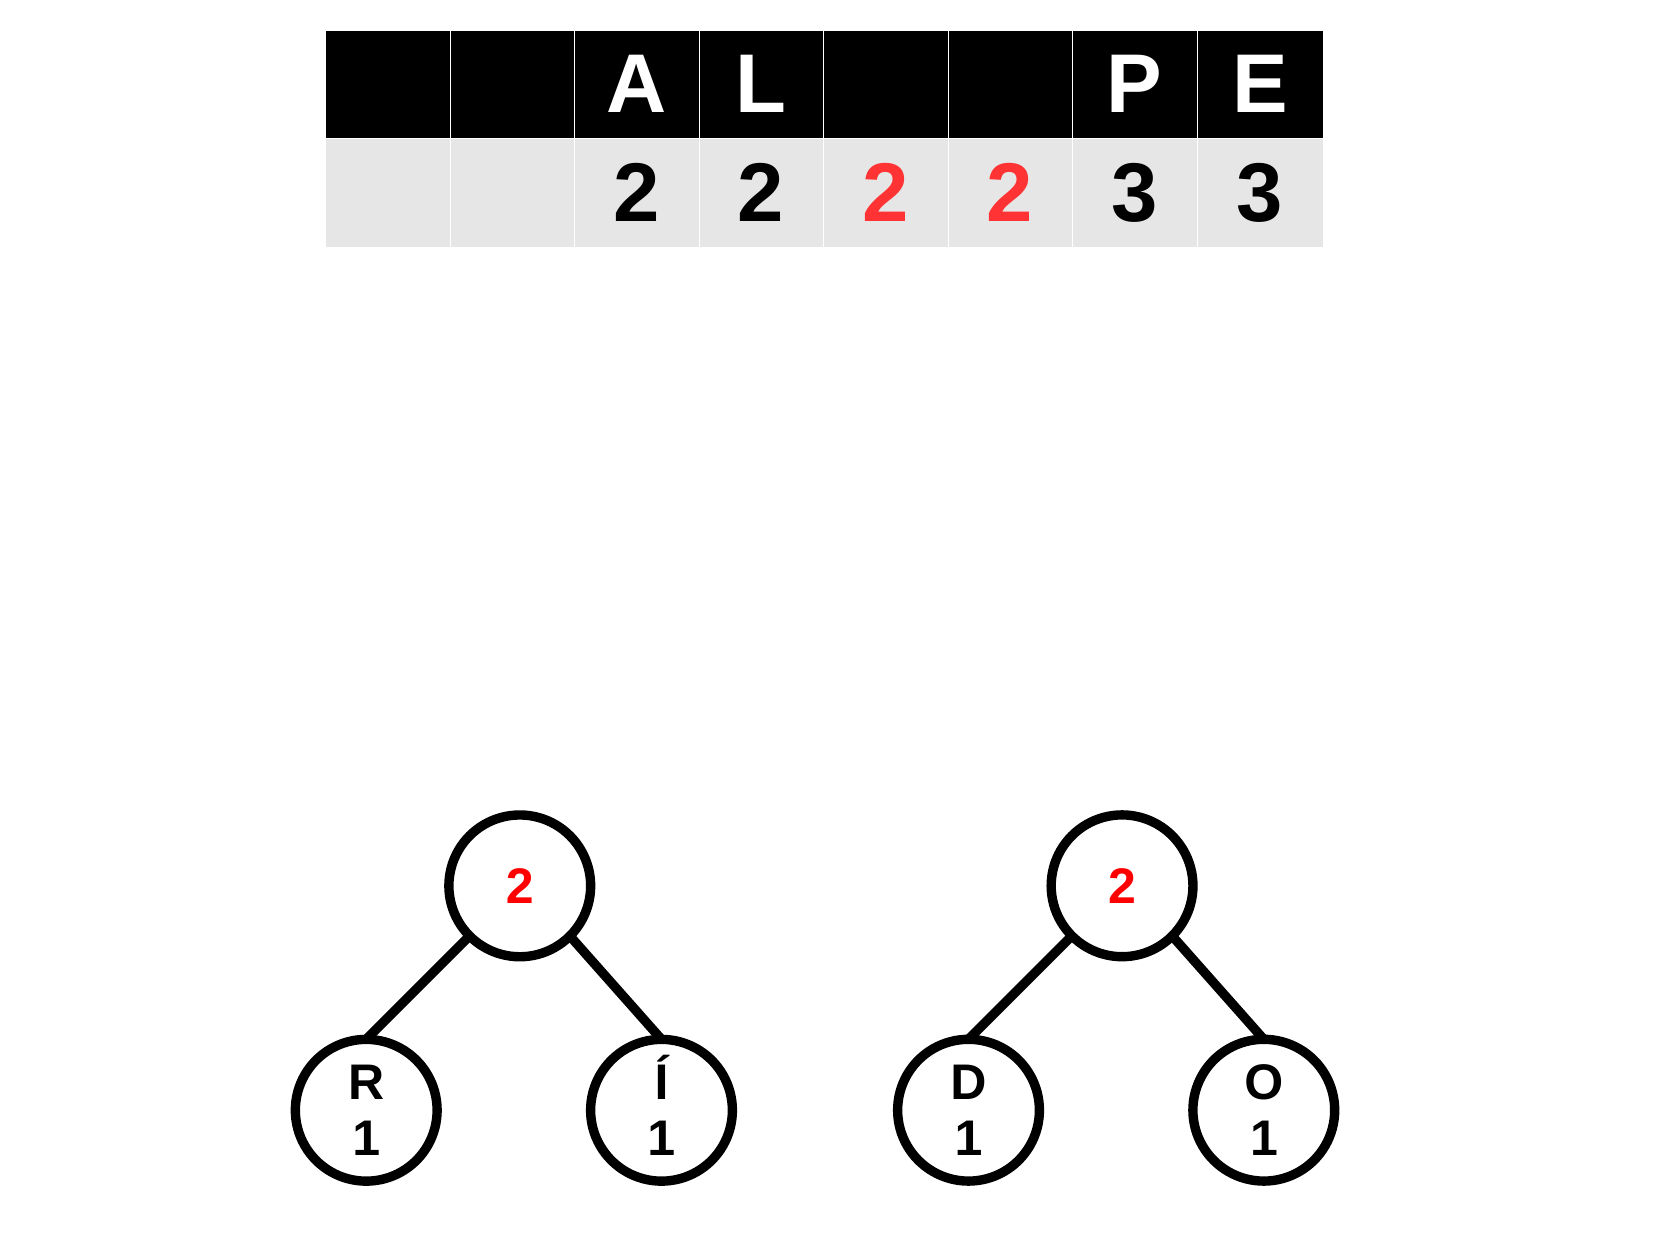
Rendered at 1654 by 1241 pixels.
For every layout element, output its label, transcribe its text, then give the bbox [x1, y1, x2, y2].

table_cell 2 [700, 139, 823, 247]
table_cell 2 [824, 139, 948, 247]
table_cell 3 [1073, 139, 1197, 247]
text_box D 1 [897, 1039, 1040, 1182]
table_header [949, 31, 1072, 138]
table_header [451, 31, 574, 138]
text_box Í 1 [590, 1039, 733, 1182]
table_cell 3 [1198, 139, 1323, 247]
text_box 2 [1051, 814, 1193, 957]
table_cell 2 [575, 139, 699, 247]
table_header A [575, 31, 699, 138]
table_header [326, 31, 450, 138]
table_header P [1073, 31, 1197, 138]
text_box O 1 [1192, 1039, 1335, 1182]
text_box 2 [448, 814, 591, 957]
table_header L [700, 31, 823, 138]
table_cell [451, 139, 574, 247]
table_cell 2 [949, 139, 1072, 247]
table_cell [326, 139, 450, 247]
table_header [824, 31, 948, 138]
table_header E [1198, 31, 1323, 138]
text_box R 1 [295, 1039, 438, 1182]
